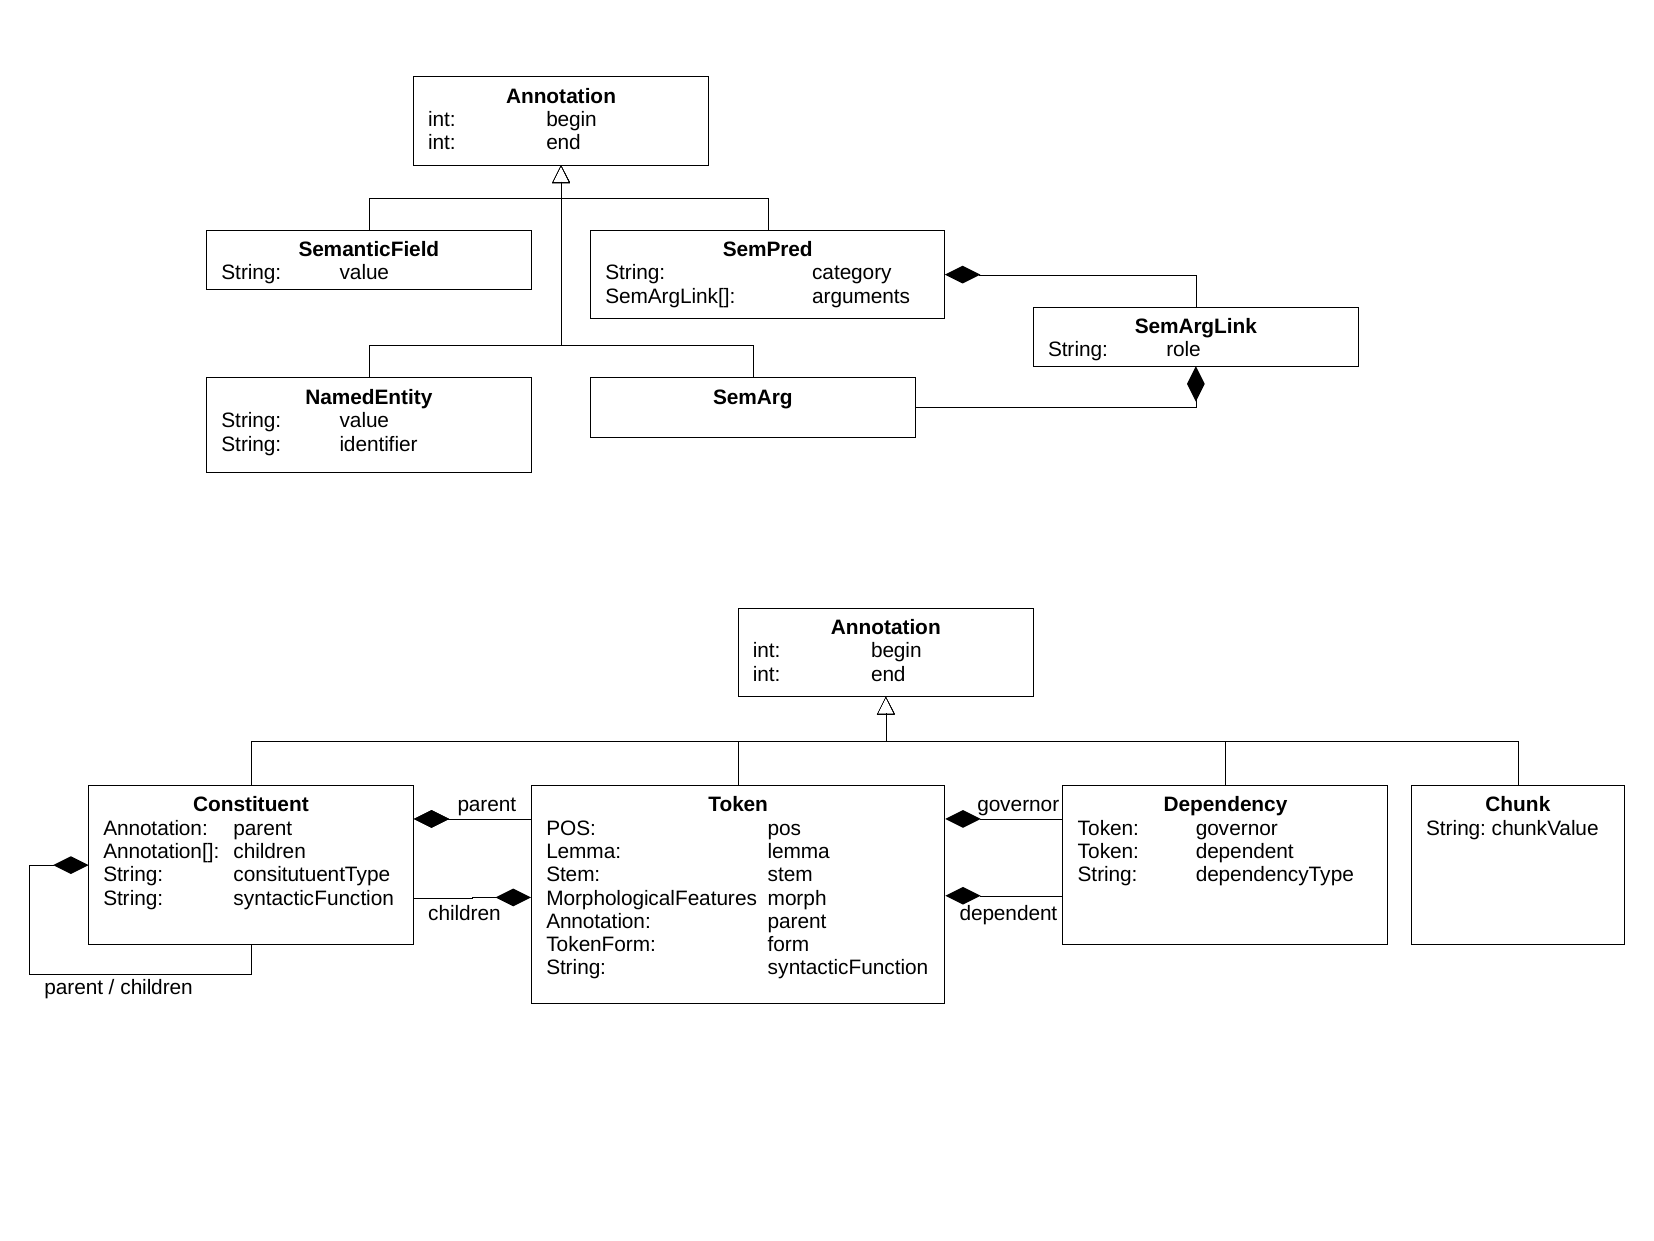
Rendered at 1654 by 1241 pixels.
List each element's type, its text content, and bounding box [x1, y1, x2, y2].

text_box Chunk String: chunkValue [1411, 785, 1625, 945]
text_box children [413, 894, 517, 934]
text_box governor [962, 785, 1075, 825]
text_box dependent [944, 894, 1074, 934]
text_box Constituent Annotation: parent Annotation[]: children String: consitutuentType String: syntacticFunction [88, 785, 414, 945]
text_box SemArg [590, 377, 916, 438]
text_box Annotation int: begin int: end [413, 76, 709, 166]
text_box parent [442, 785, 532, 825]
text_box Token POS: pos Lemma: lemma Stem: stem MorphologicalFeatures morph Annotation: parent TokenForm: form String: syntacticFunction [531, 785, 945, 1004]
text_box SemanticField String: value [206, 230, 532, 290]
text_box NamedEntity String: value String: identifier [206, 377, 532, 473]
text_box Annotation int: begin int: end [738, 608, 1034, 697]
text_box SemArgLink String: role [1033, 307, 1359, 367]
text_box Dependency Token: governor Token: dependent String: dependencyType [1062, 785, 1388, 945]
text_box SemPred String: category SemArgLink[]: arguments [590, 230, 945, 319]
text_box parent / children [29, 968, 209, 1008]
